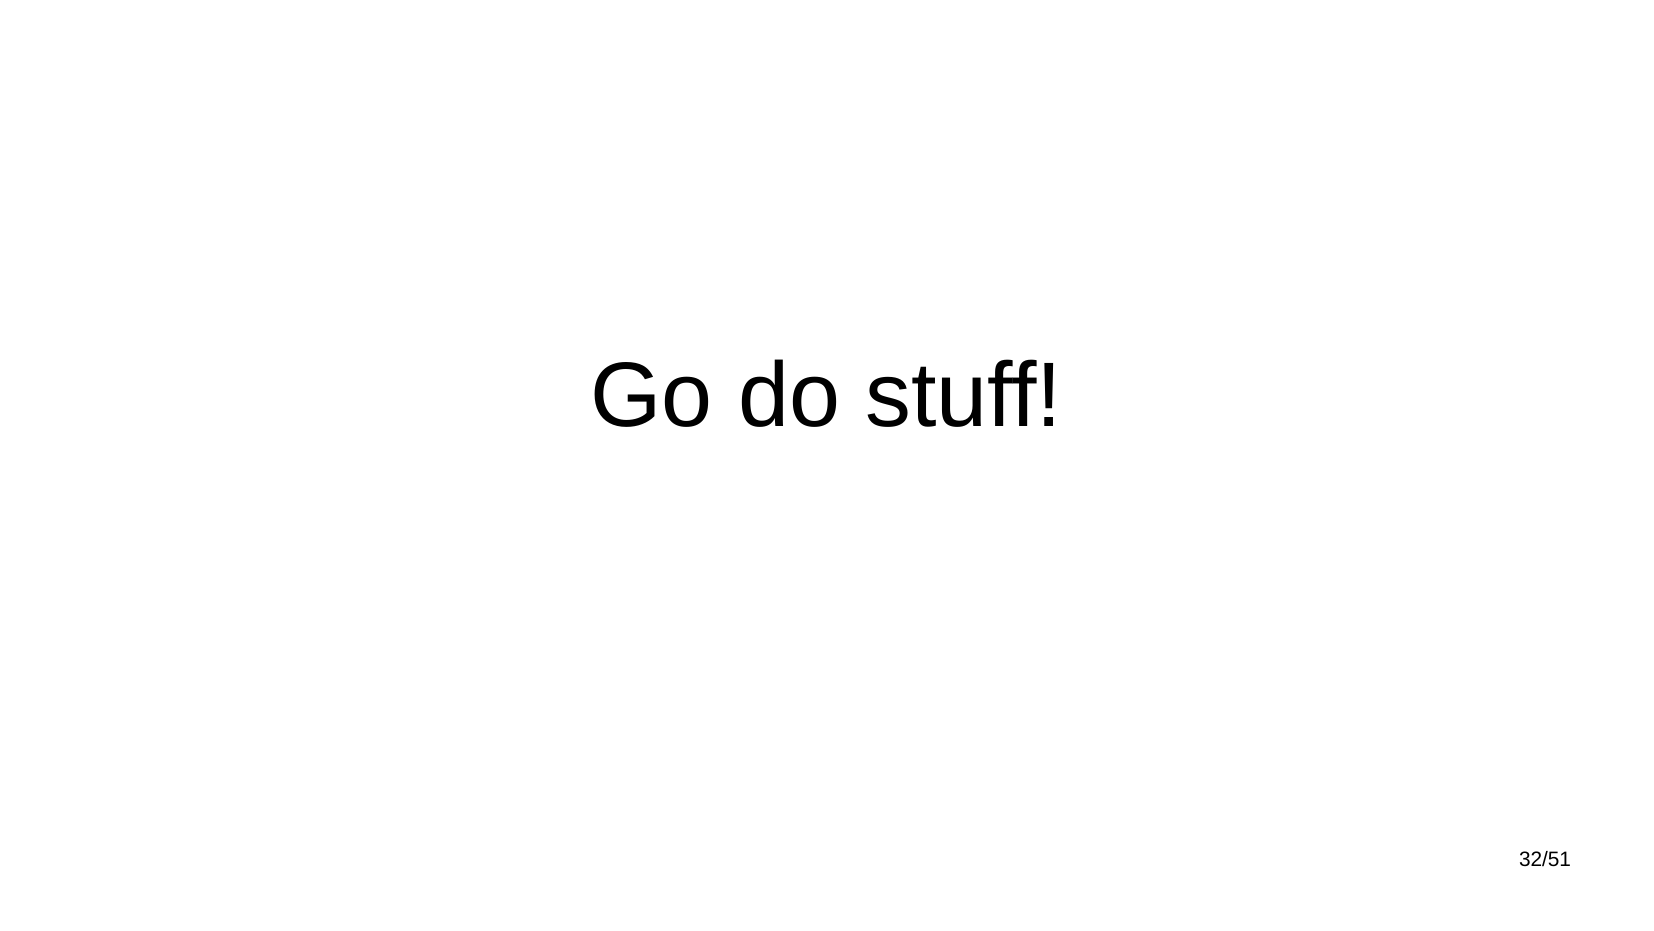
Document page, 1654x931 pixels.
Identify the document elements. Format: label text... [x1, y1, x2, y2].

title Go do stuff! [82, 317, 1571, 473]
